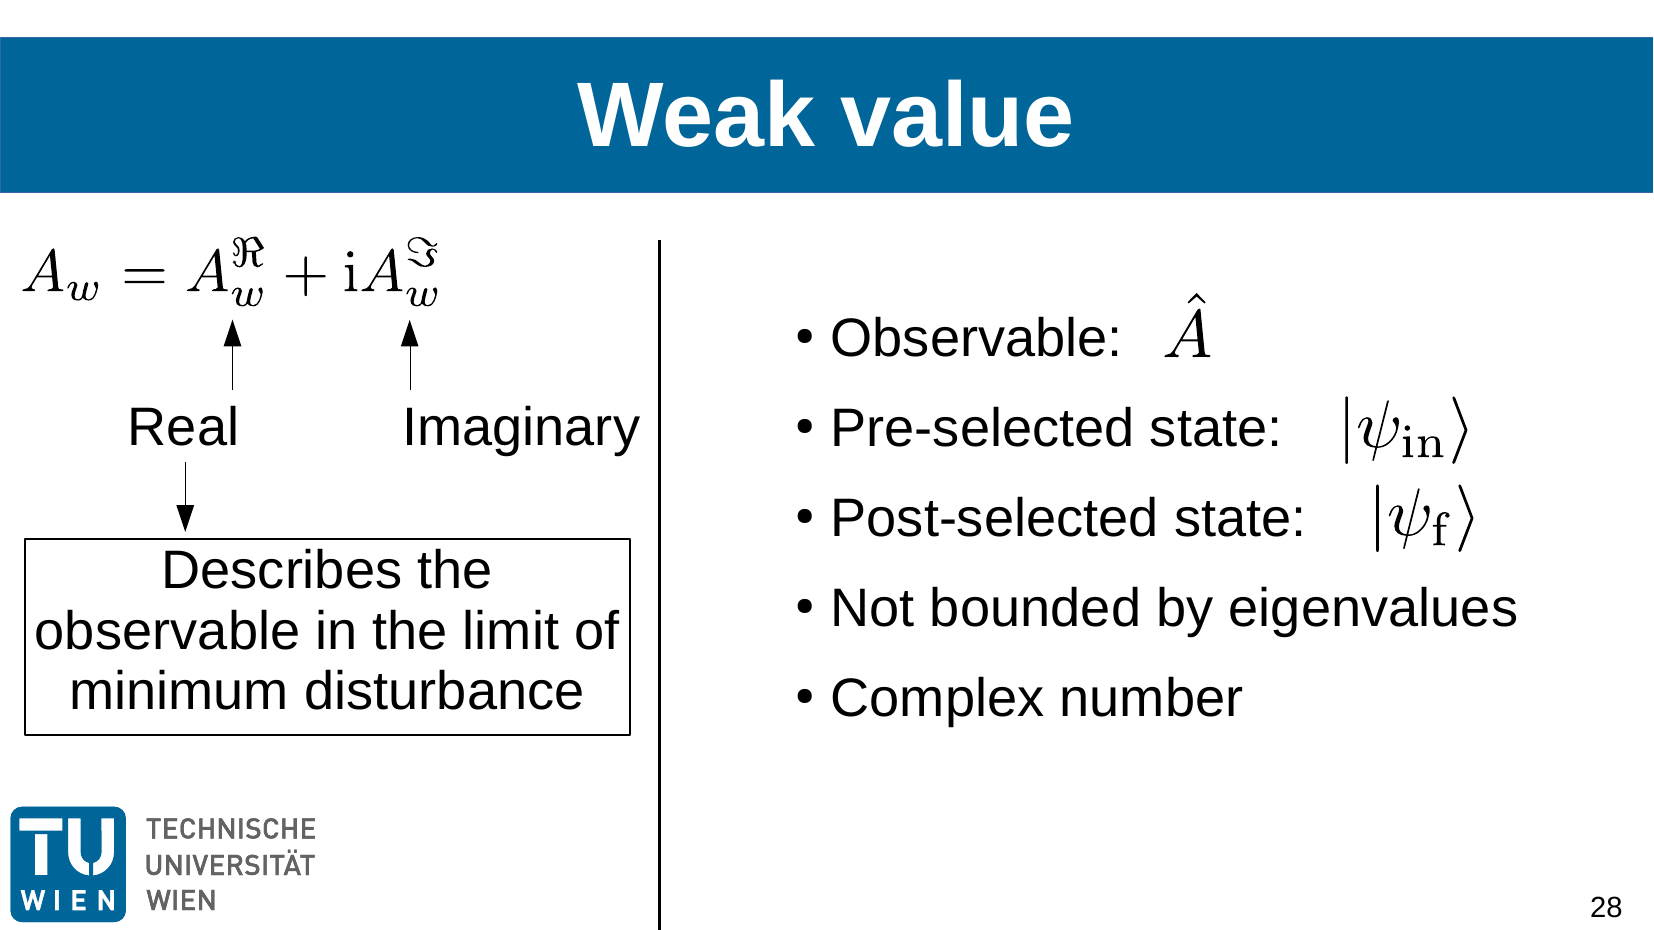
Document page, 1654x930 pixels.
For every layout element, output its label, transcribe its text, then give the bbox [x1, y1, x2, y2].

list Observable: Pre-selected state: Post-selected state: Not bounded by eigenvalues Complex number [795, 217, 1571, 758]
text_box Imaginary [387, 389, 656, 465]
list Describes the observable in the limit of minimum disturbance [24, 538, 631, 736]
title Weak value [0, 37, 1653, 193]
text_box Real [112, 389, 255, 465]
picture [6, 235, 457, 311]
